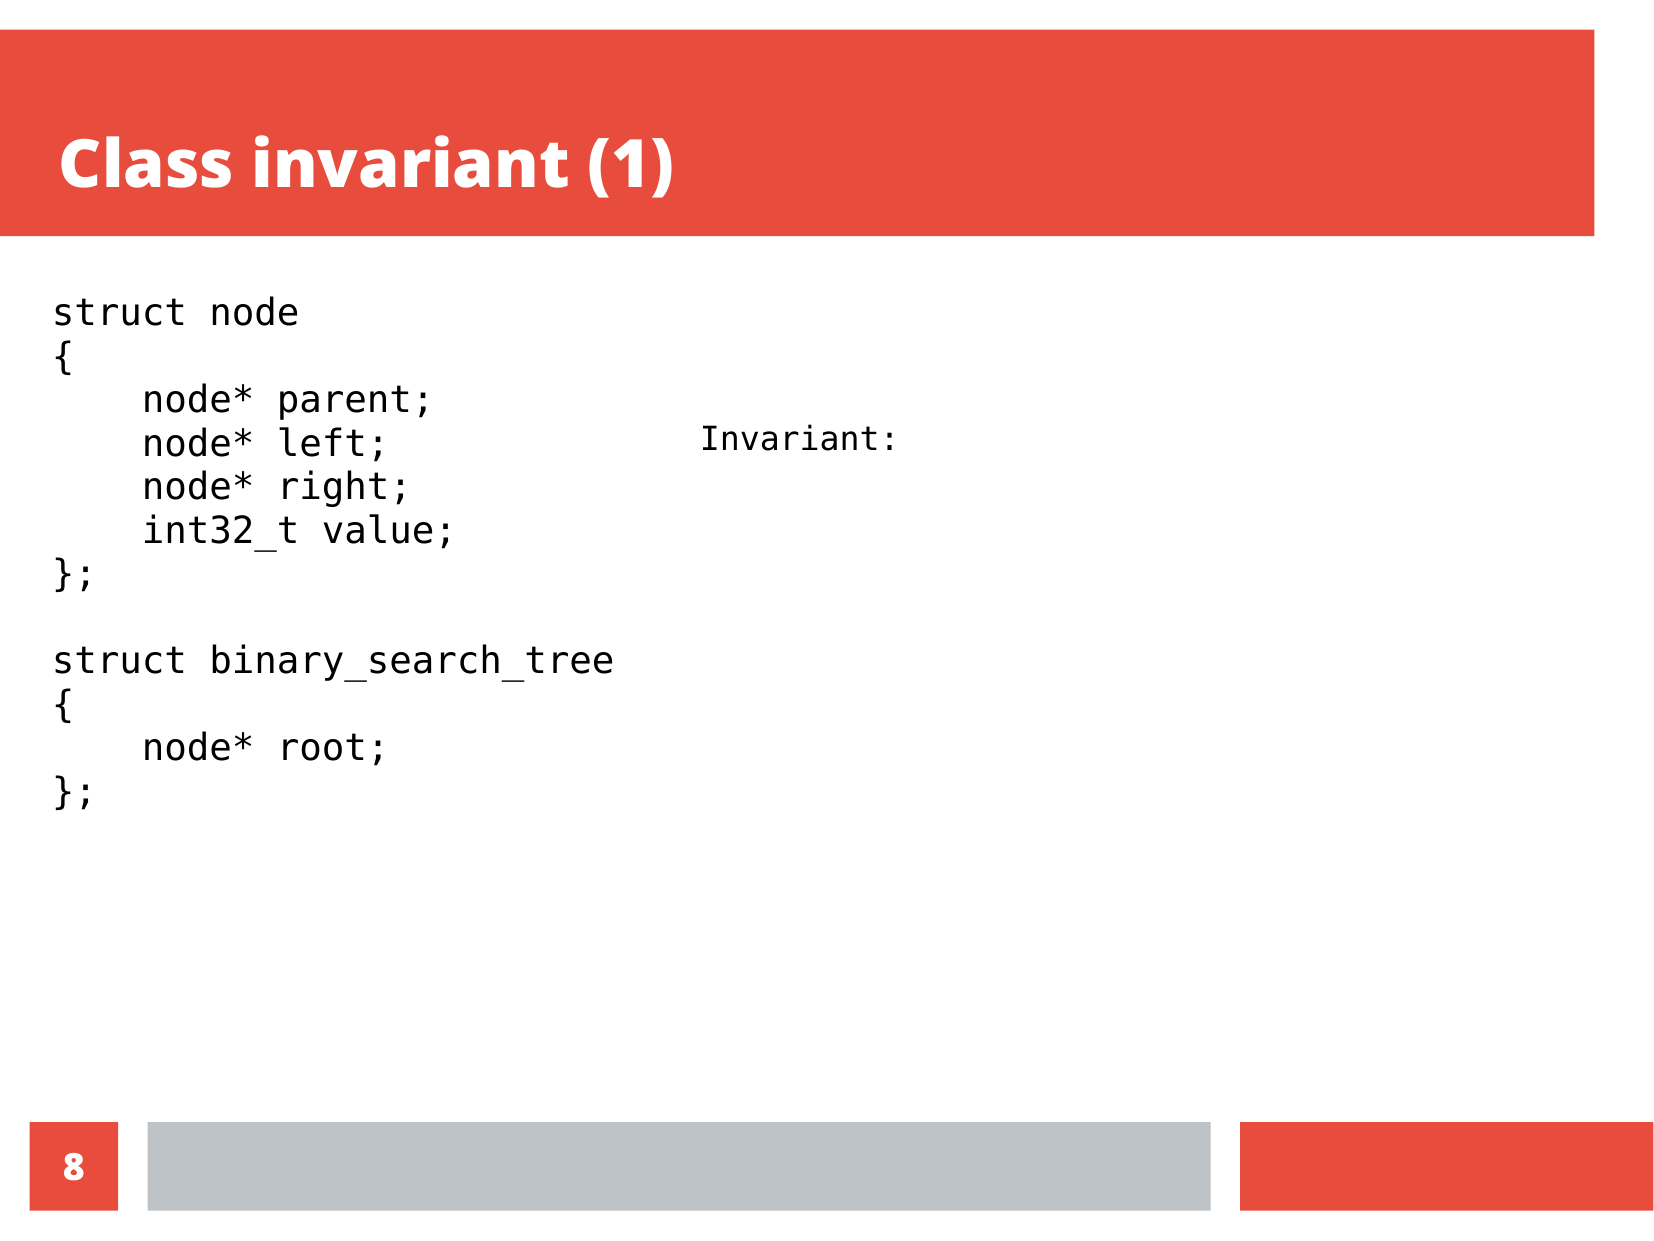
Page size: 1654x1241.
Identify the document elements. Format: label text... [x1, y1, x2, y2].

title Class invariant (1) [59, 59, 1595, 207]
text_box struct node { node* parent; node* left; node* right; int32_t value; }; struct binary_search_tree { node* root; }; [37, 283, 674, 969]
text_box Invariant: [685, 412, 1642, 863]
